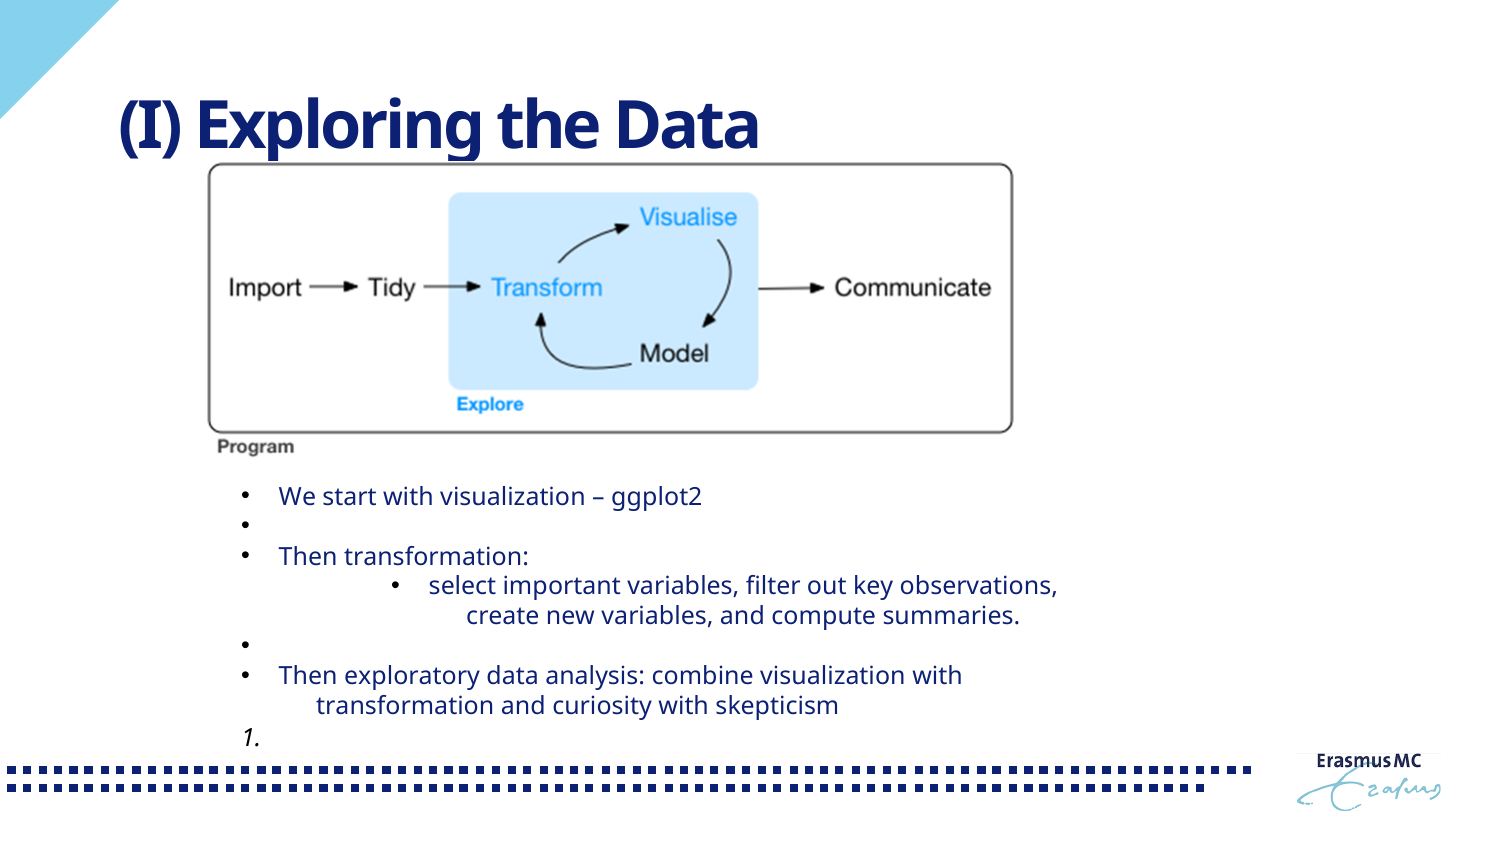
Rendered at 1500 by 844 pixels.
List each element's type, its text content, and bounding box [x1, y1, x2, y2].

text_box We start with visualization – ggplot2 Then transformation: select important variables, filter out key observations, create new variables, and compute summaries. Then exploratory data analysis: combine visualization with transformation and curiosity with skepticism [226, 472, 1127, 761]
title (I) Exploring the Data [103, 44, 1397, 209]
picture [206, 161, 1015, 459]
